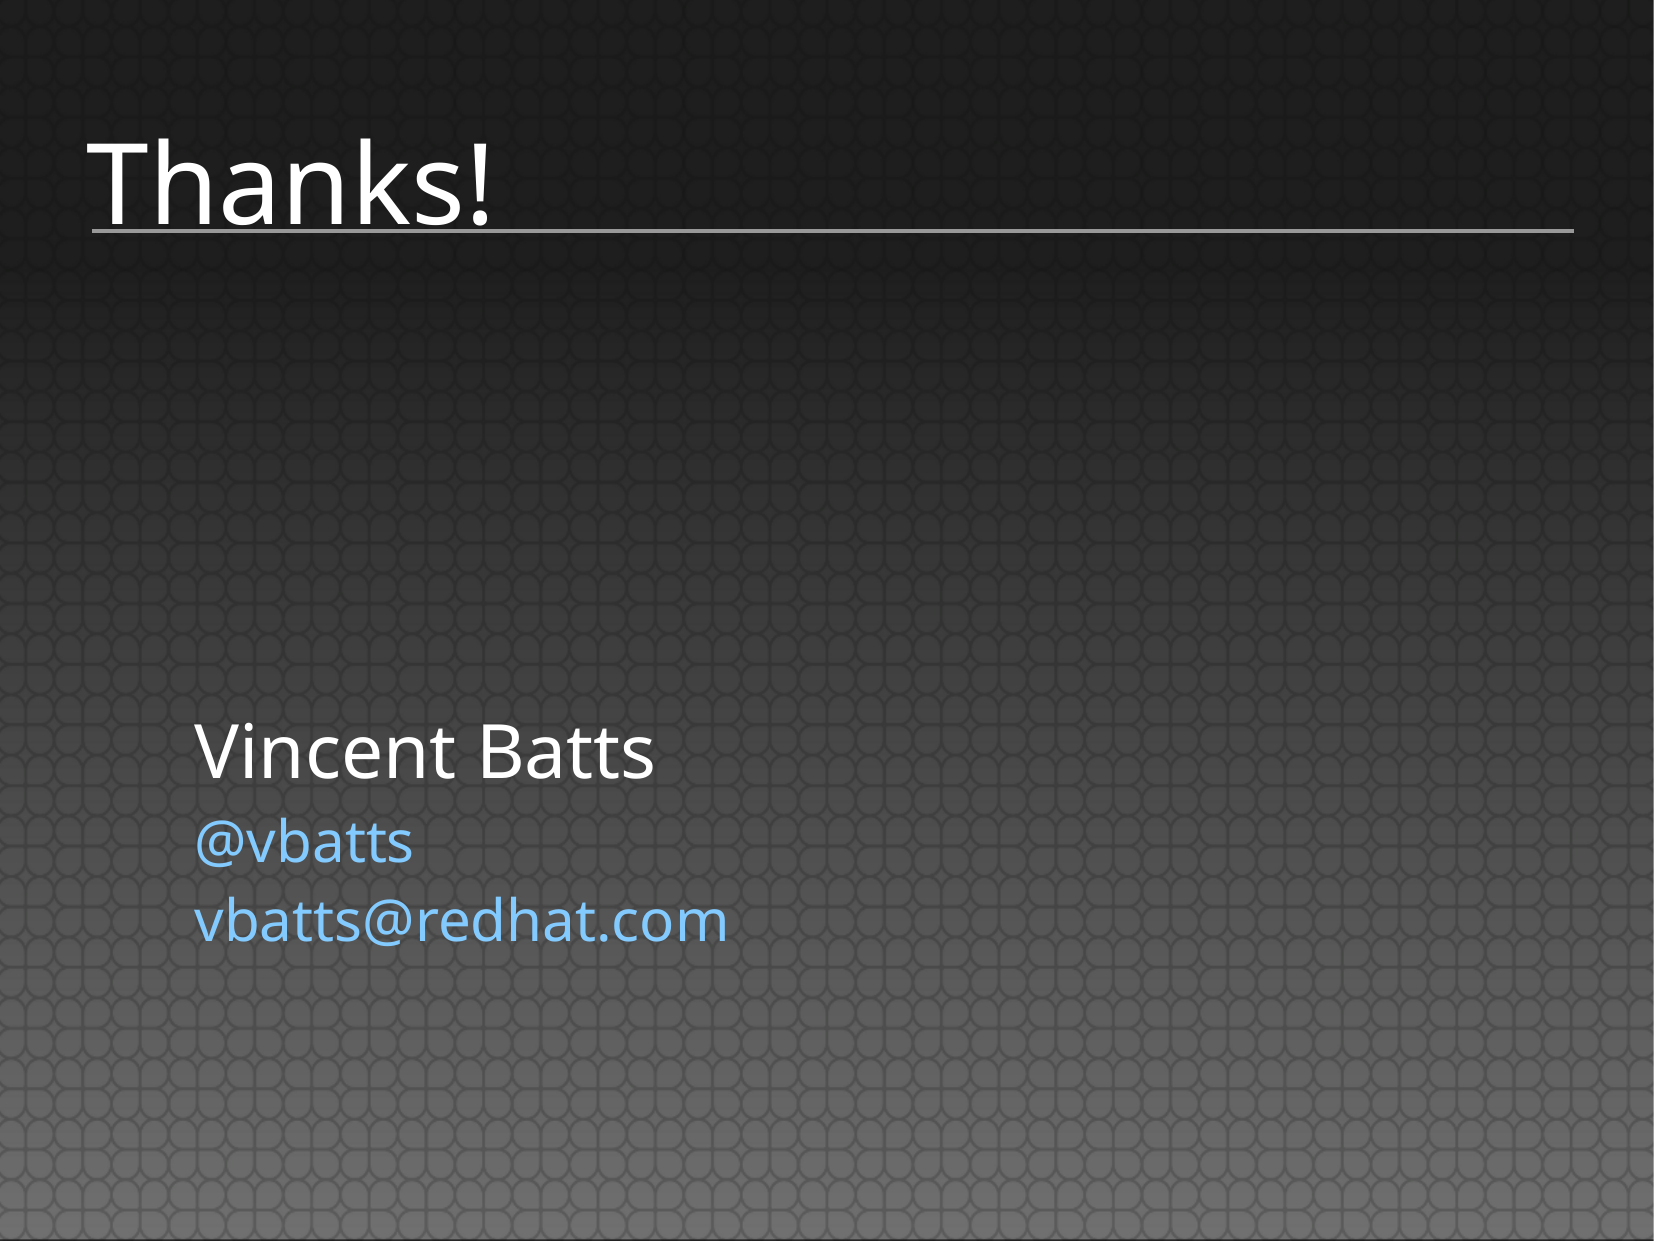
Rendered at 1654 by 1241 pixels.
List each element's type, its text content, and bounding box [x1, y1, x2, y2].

picture [0, 0, 1654, 1241]
text_box Vincent Batts @vbatts vbatts@redhat.com [180, 690, 775, 901]
title Thanks! [86, 112, 1576, 249]
